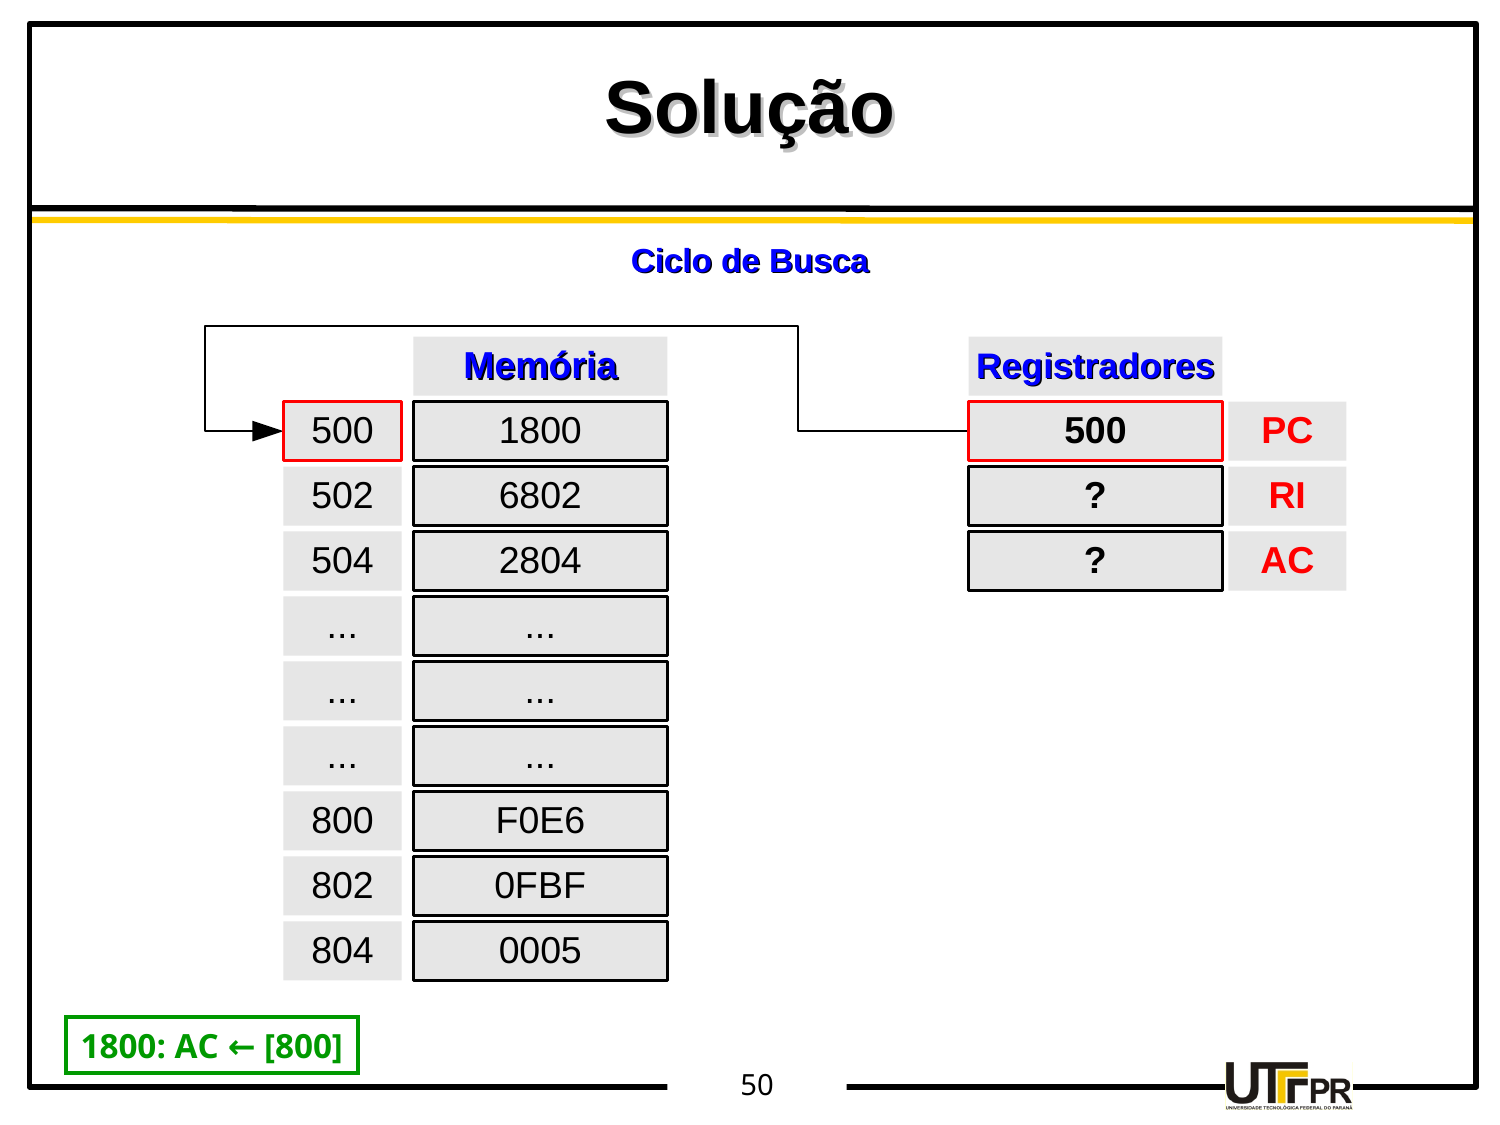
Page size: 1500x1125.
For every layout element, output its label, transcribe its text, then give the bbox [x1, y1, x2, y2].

text_box 0FBF [413, 856, 668, 916]
text_box Memória [413, 336, 668, 396]
text_box ... [413, 726, 668, 786]
text_box 6802 [413, 466, 668, 526]
text_box 0005 [413, 921, 668, 981]
text_box F0E6 [413, 791, 668, 851]
text_box ... [413, 661, 668, 721]
text_box 500 [283, 401, 402, 461]
text_box 2804 [413, 531, 668, 591]
text_box AC [1228, 531, 1347, 591]
text_box ... [413, 596, 668, 656]
text_box Ciclo de Busca [616, 231, 884, 287]
text_box 804 [283, 921, 402, 981]
text_box 504 [283, 531, 402, 591]
text_box Registradores [968, 336, 1223, 396]
text_box ... [283, 661, 402, 721]
text_box 1800: AC ← [800] [65, 1017, 359, 1073]
text_box 800 [283, 791, 402, 851]
text_box 1800 [413, 401, 668, 461]
text_box ... [283, 596, 402, 656]
text_box 502 [283, 466, 402, 526]
text_box ? [968, 531, 1223, 591]
picture [1225, 1062, 1353, 1110]
text_box 802 [283, 856, 402, 916]
text_box PC [1228, 401, 1347, 461]
title Solução [41, 65, 1459, 159]
text_box ... [283, 726, 402, 786]
text_box 500 [968, 401, 1223, 461]
text_box ? [968, 466, 1223, 526]
text_box RI [1228, 466, 1347, 526]
